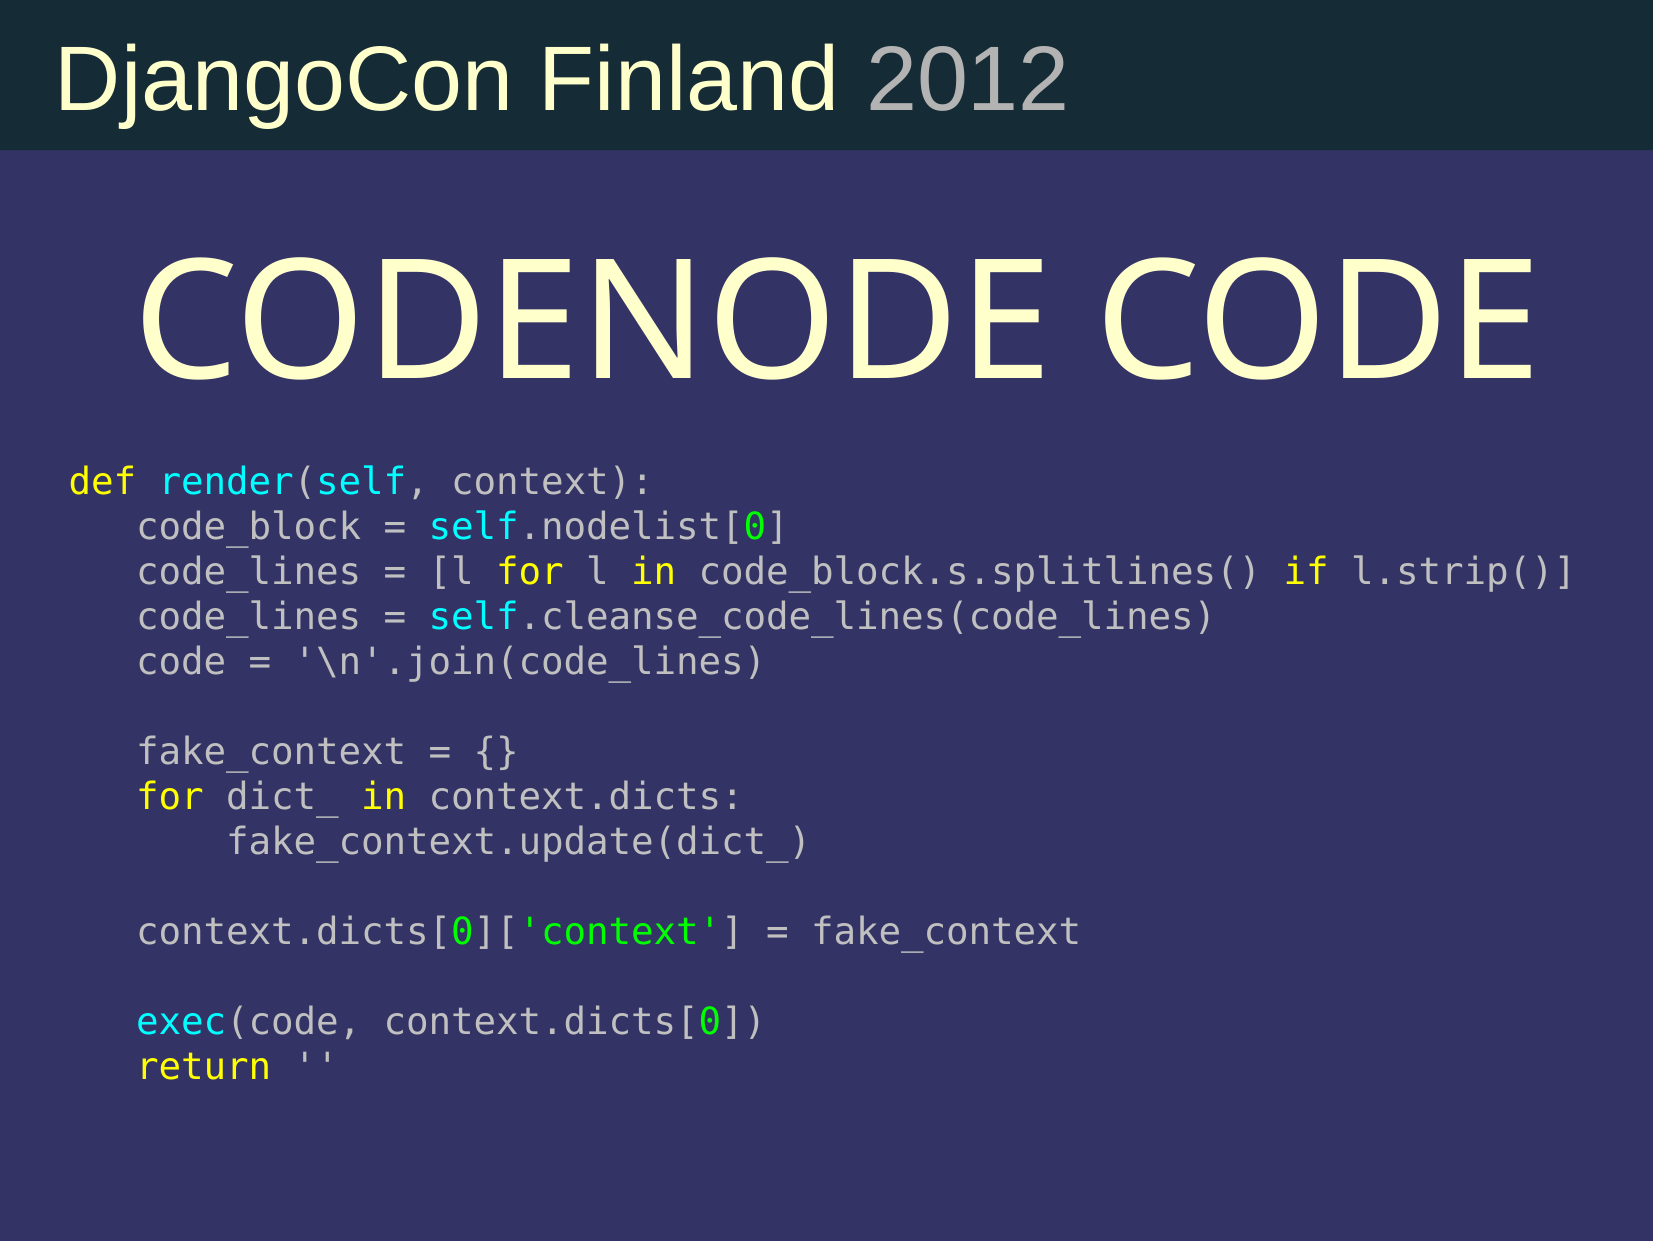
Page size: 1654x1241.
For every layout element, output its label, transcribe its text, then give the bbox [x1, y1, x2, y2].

text_box def render(self, context): code_block = self.nodelist[0] code_lines = [l for l in code_block.s.splitlines() if l.strip()] code_lines = self.cleanse_code_lines(code_lines) code = '\n'.join(code_lines) fake_context = {} for dict_ in context.dicts: fake_context.update(dict_) context.dicts[0]['context'] = fake_context exec(code, context.dicts[0]) return '' [53, 449, 1613, 1163]
text_box [0, 0, 1653, 151]
title DjangoCon Finland 2012 [37, 0, 1088, 131]
subtitle CODENODE CODE [26, 215, 1651, 413]
